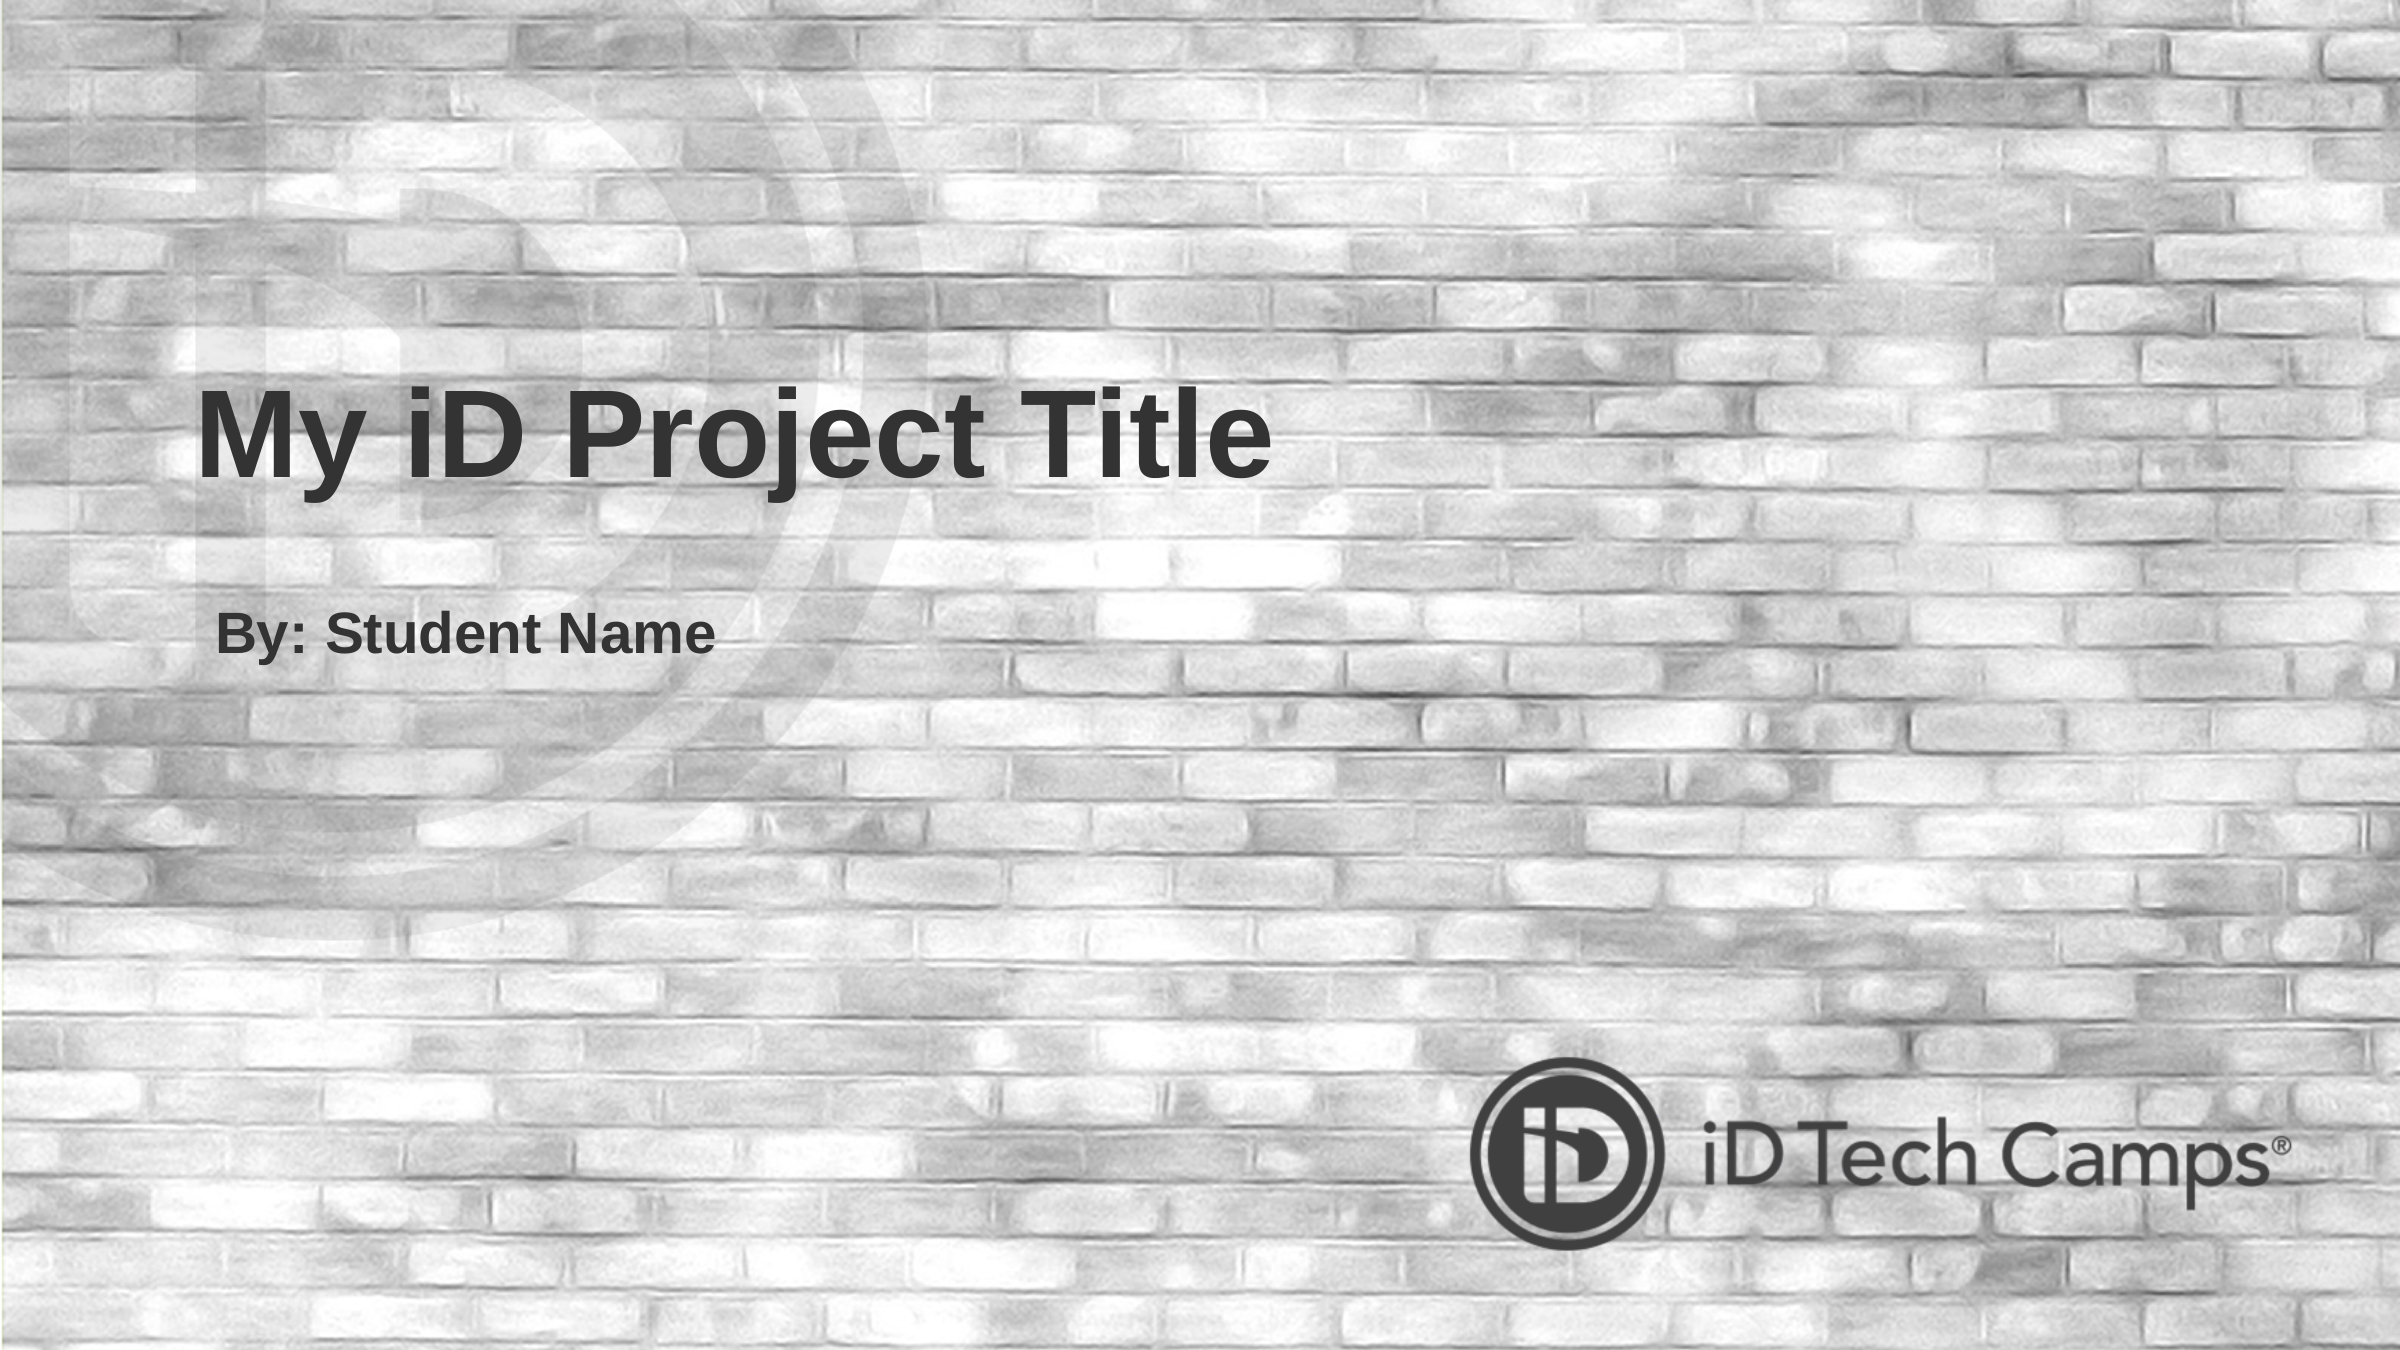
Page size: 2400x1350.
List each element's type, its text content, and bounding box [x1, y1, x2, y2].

title My iD Project Title [180, 344, 2220, 601]
text_box By: Student Name [200, 569, 2240, 690]
picture [0, 0, 2400, 1350]
